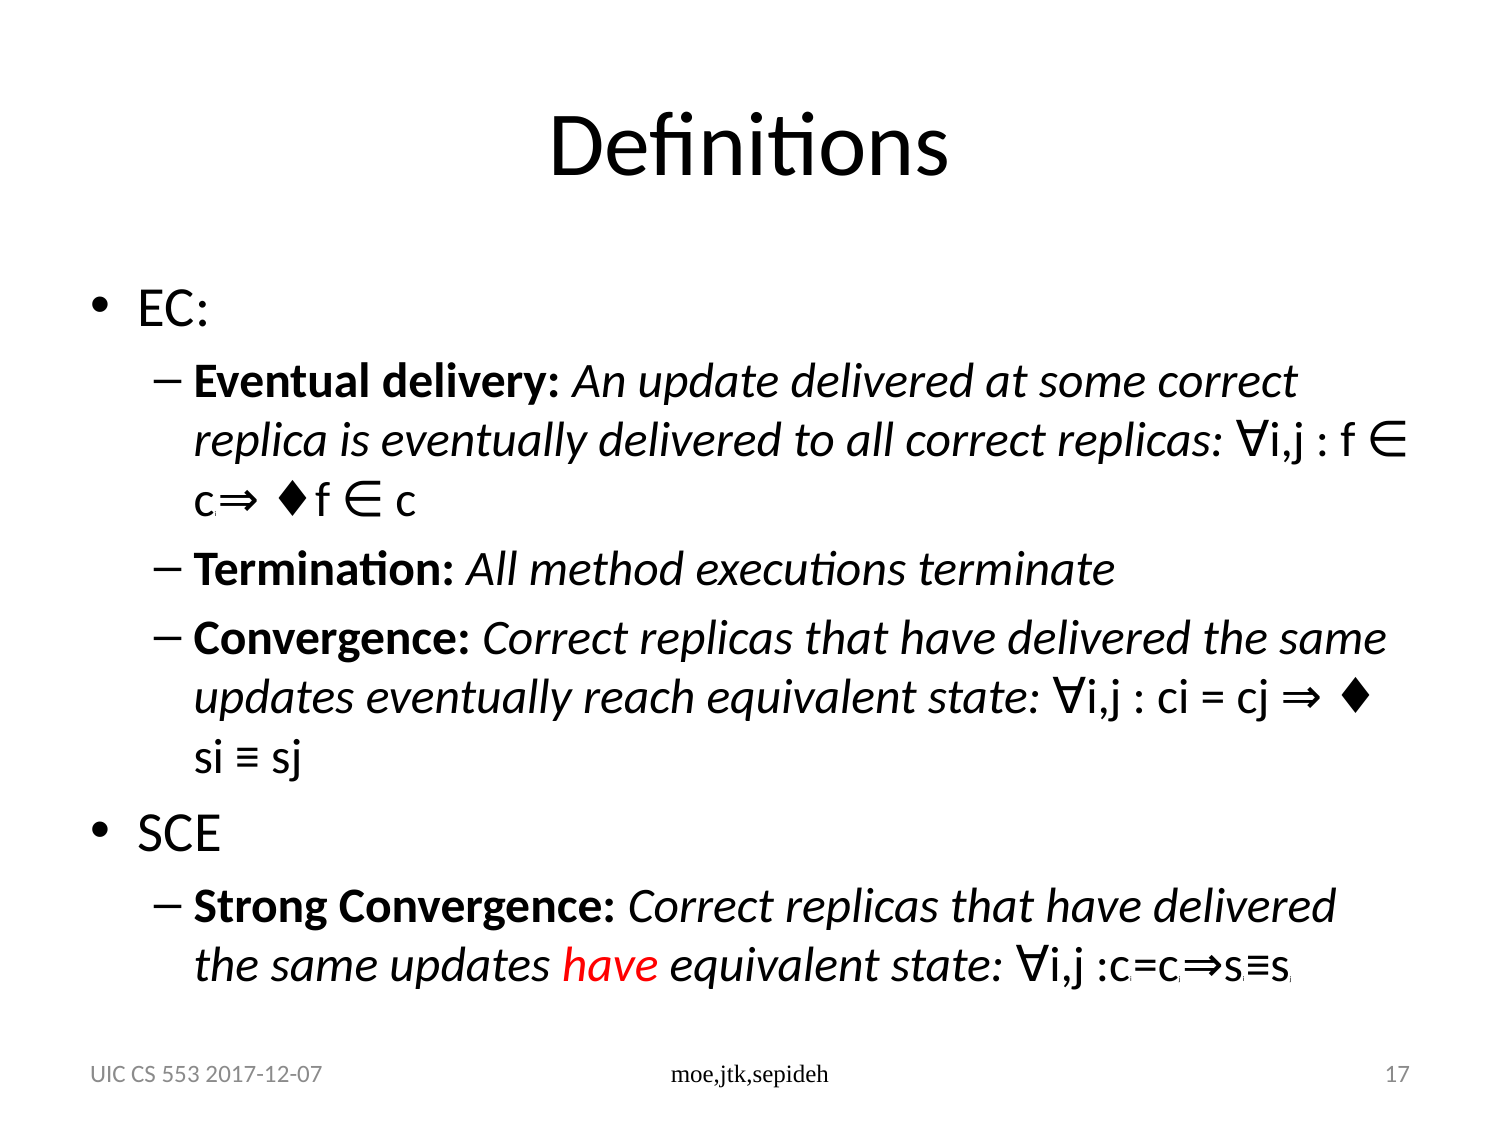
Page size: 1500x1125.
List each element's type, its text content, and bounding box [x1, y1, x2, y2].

title Definitions [75, 45, 1425, 233]
list EC: Eventual delivery: An update delivered at some correct replica is eventually delivered to all correct replicas: ∀i,j : f ∈ ci ⇒ ♦f ∈ c Termination: All method executions terminate Convergence: Correct replicas that have delivered the same updates eventually reach equivalent state: ∀i,j : ci = cj ⇒ ♦ si ≡ sj SCE Strong Convergence: Correct replicas that have delivered the same updates have equivalent state: ∀i,j :ci =cj ⇒si ≡sj [75, 262, 1425, 1005]
